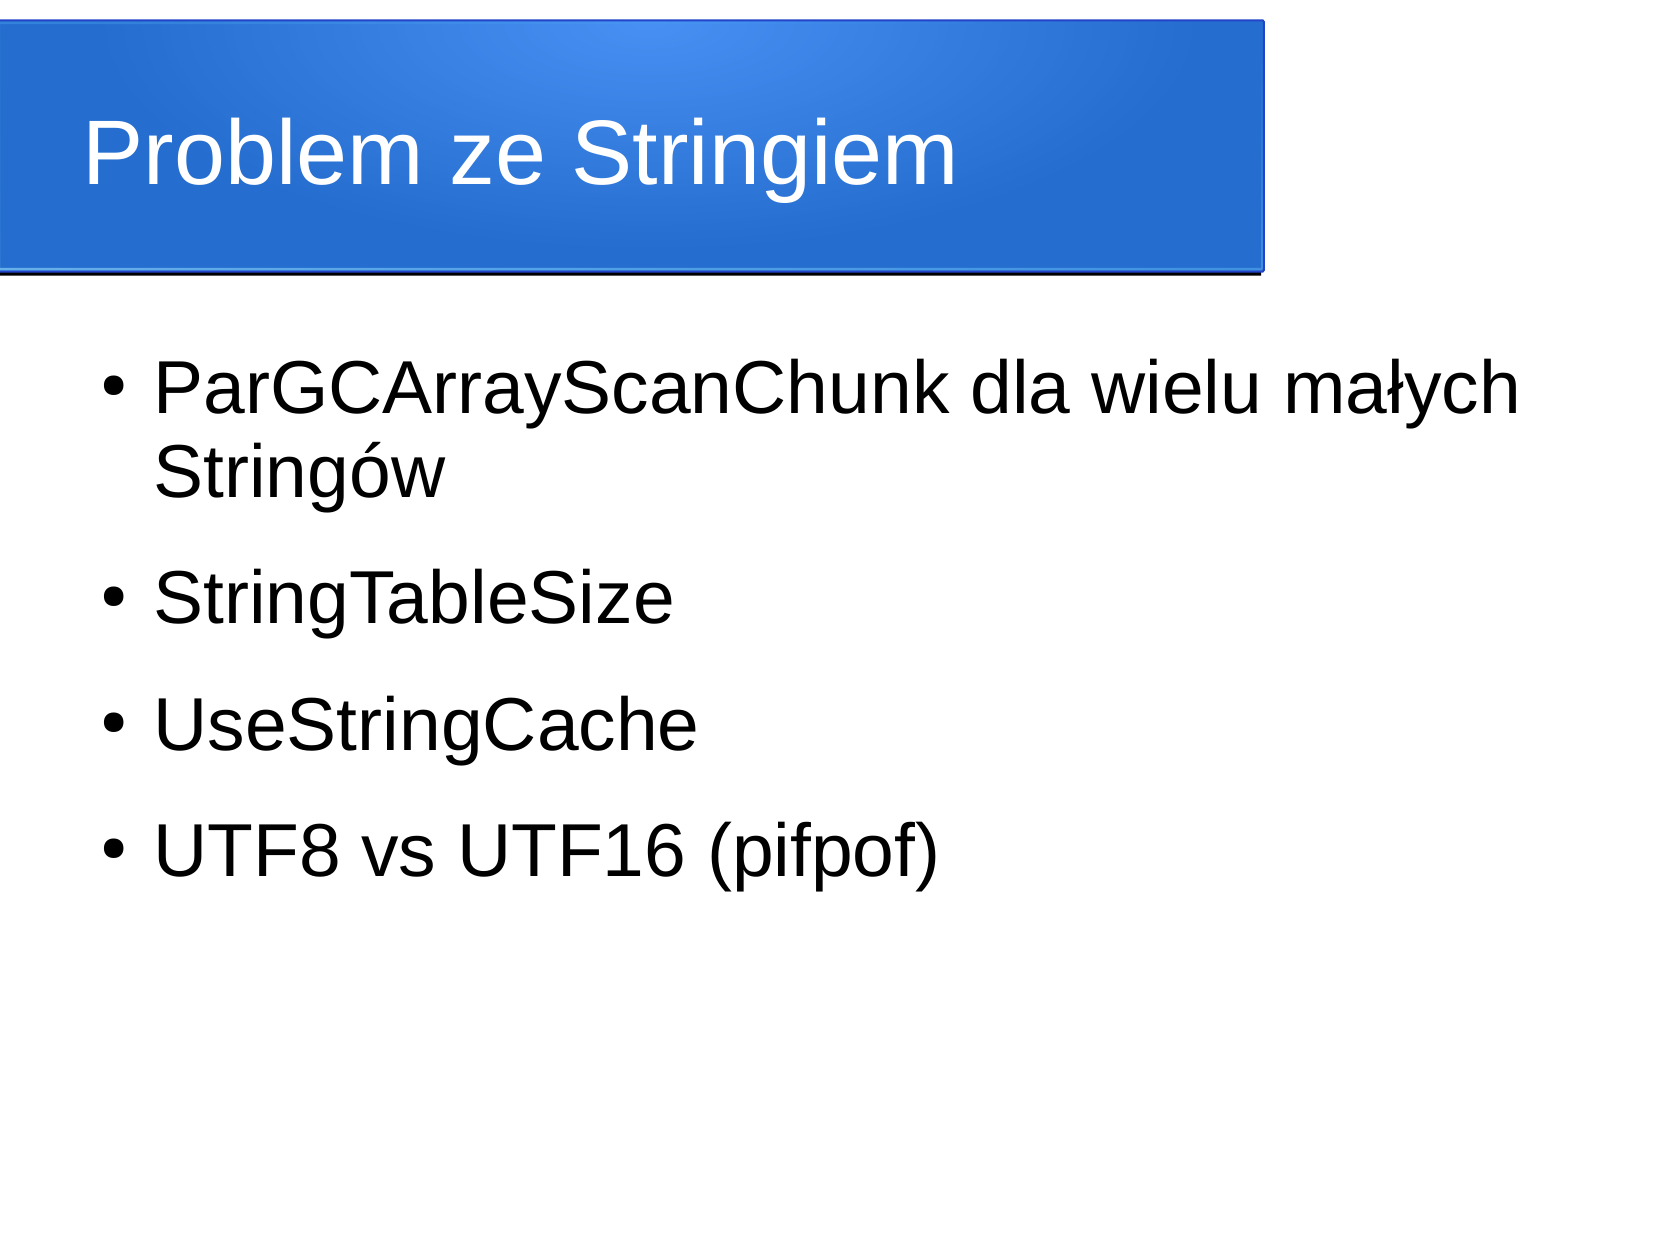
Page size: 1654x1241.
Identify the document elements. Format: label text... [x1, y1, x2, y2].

title Problem ze Stringiem [82, 49, 1250, 257]
list ParGCArrayScanChunk dla wielu małych Stringów StringTableSize UseStringCache UTF8 vs UTF16 (pifpof) [82, 345, 1538, 1066]
